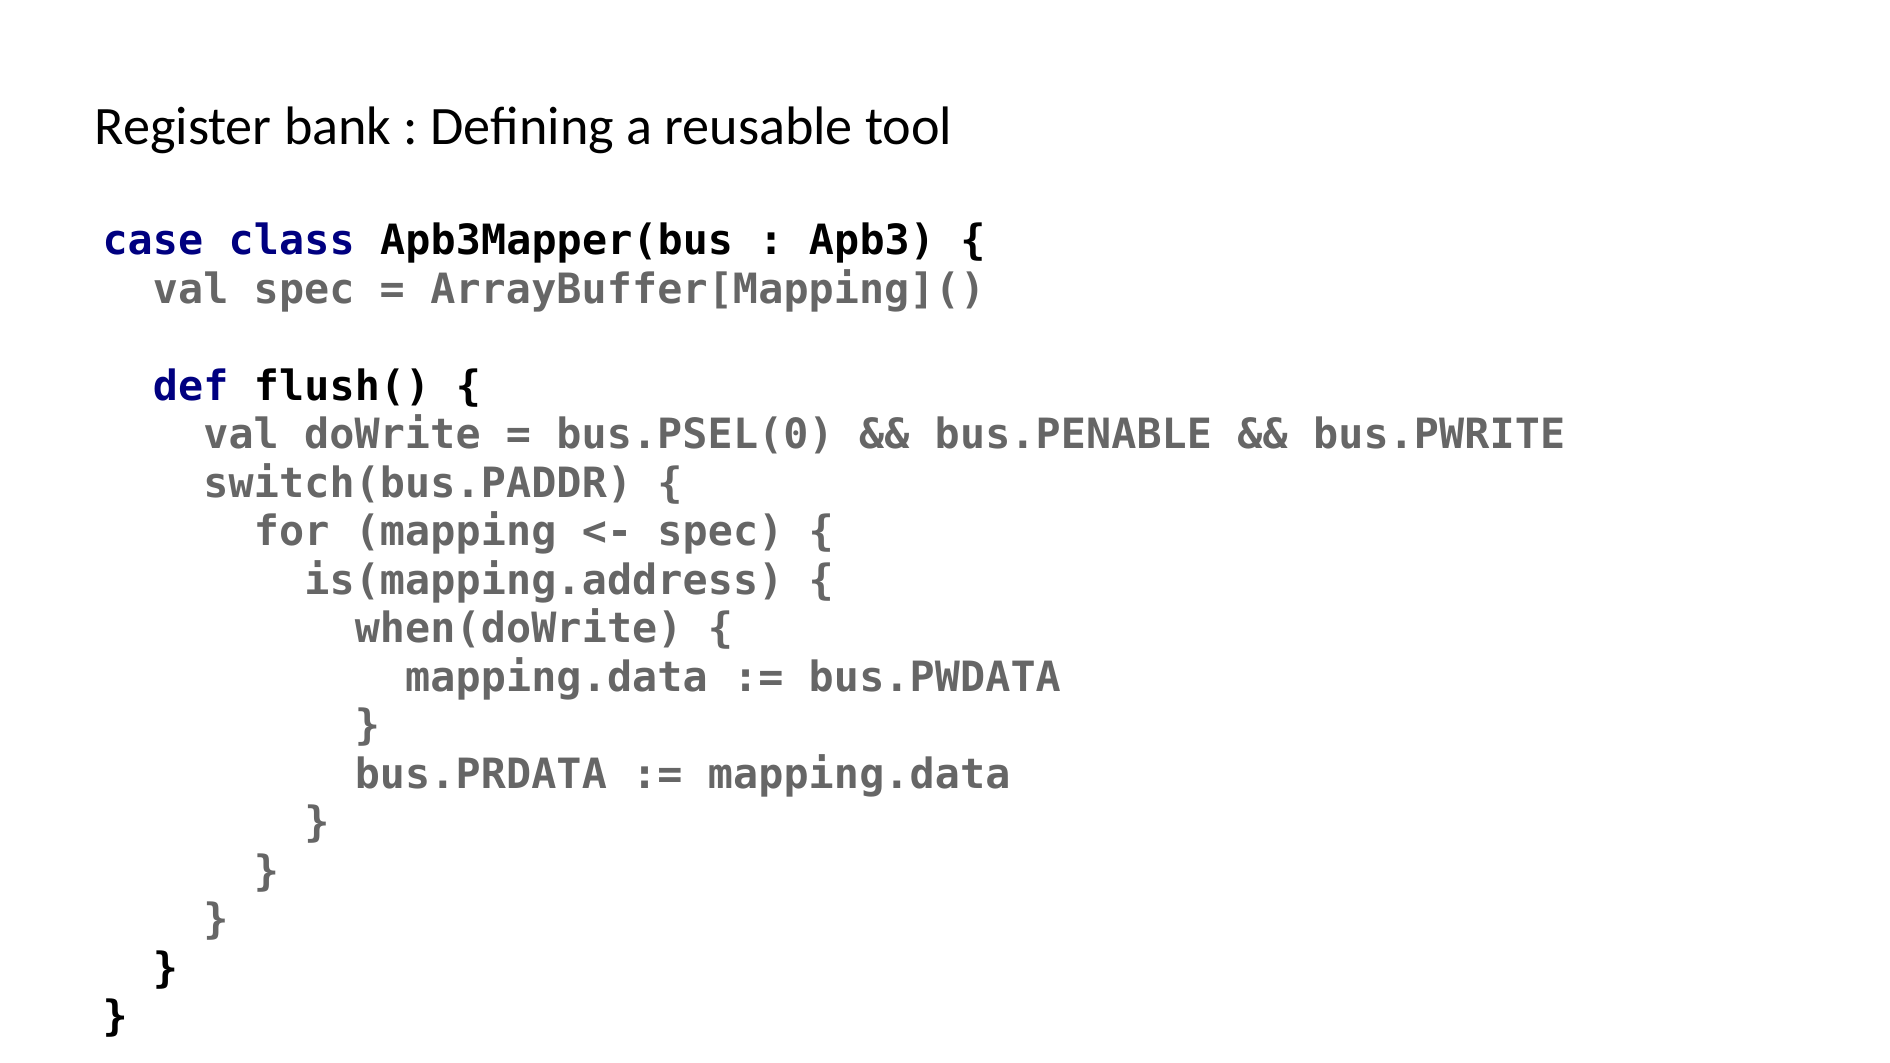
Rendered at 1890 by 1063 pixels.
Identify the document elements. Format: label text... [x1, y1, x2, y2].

text_box case class Apb3Mapper(bus : Apb3) { val spec = ArrayBuffer[Mapping]() def flush() { val doWrite = bus.PSEL(0) && bus.PENABLE && bus.PWRITE switch(bus.PADDR) { for (mapping <- spec) { is(mapping.address) { when(doWrite) { mapping.data := bus.PWDATA } bus.PRDATA := mapping.data } } } } } [87, 208, 1642, 1063]
title Register bank : Defining a reusable tool [94, 42, 1796, 220]
